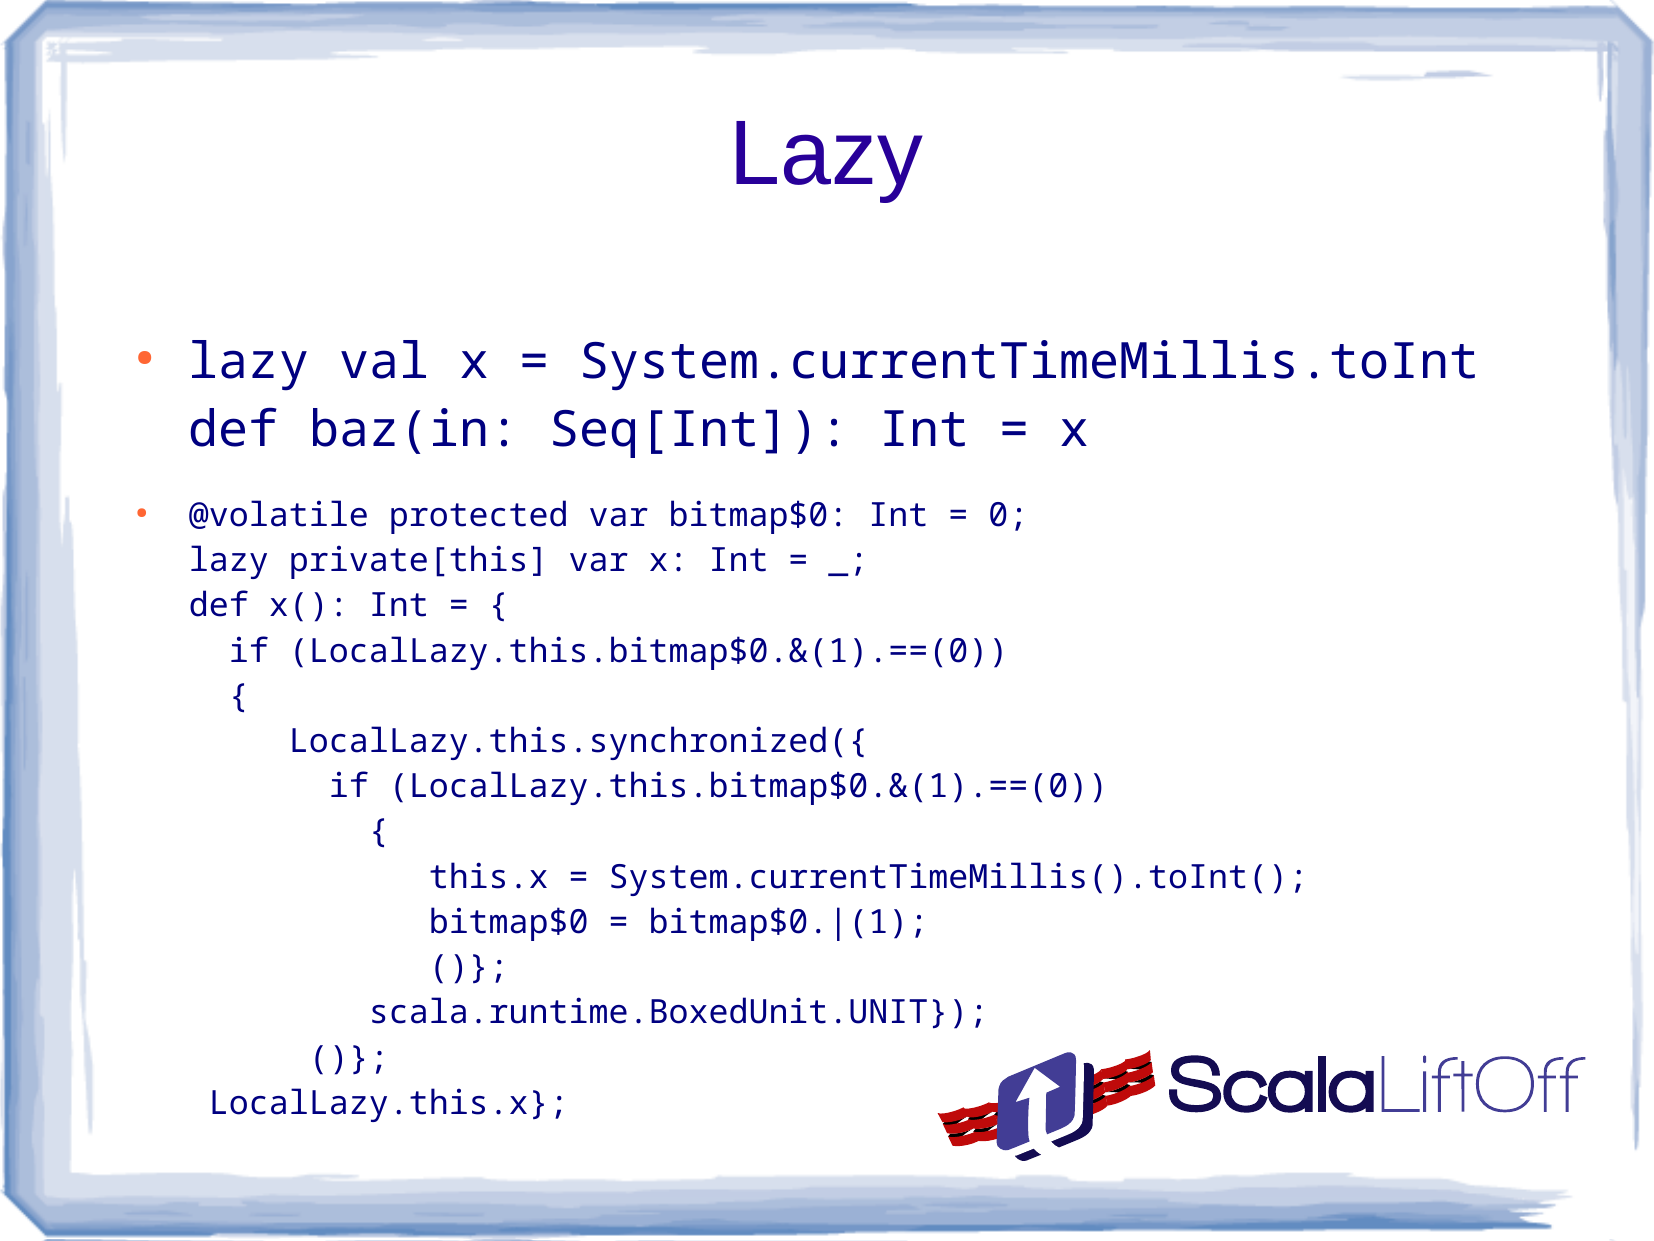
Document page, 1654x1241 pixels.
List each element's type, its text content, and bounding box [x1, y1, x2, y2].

list lazy val x = System.currentTimeMillis.toInt def baz(in: Seq[Int]): Int = x @volatile protected var bitmap$0: Int = 0; lazy private[this] var x: Int = _; def x(): Int = { if (LocalLazy.this.bitmap$0.&(1).==(0)) { LocalLazy.this.synchronized({ if (LocalLazy.this.bitmap$0.&(1).==(0)) { this.x = System.currentTimeMillis().toInt(); bitmap$0 = bitmap$0.|(1); ()}; scala.runtime.BoxedUnit.UNIT}); ()}; LocalLazy.this.x}; [118, 324, 1571, 1031]
title Lazy [82, 56, 1571, 250]
picture [0, 0, 1654, 1241]
